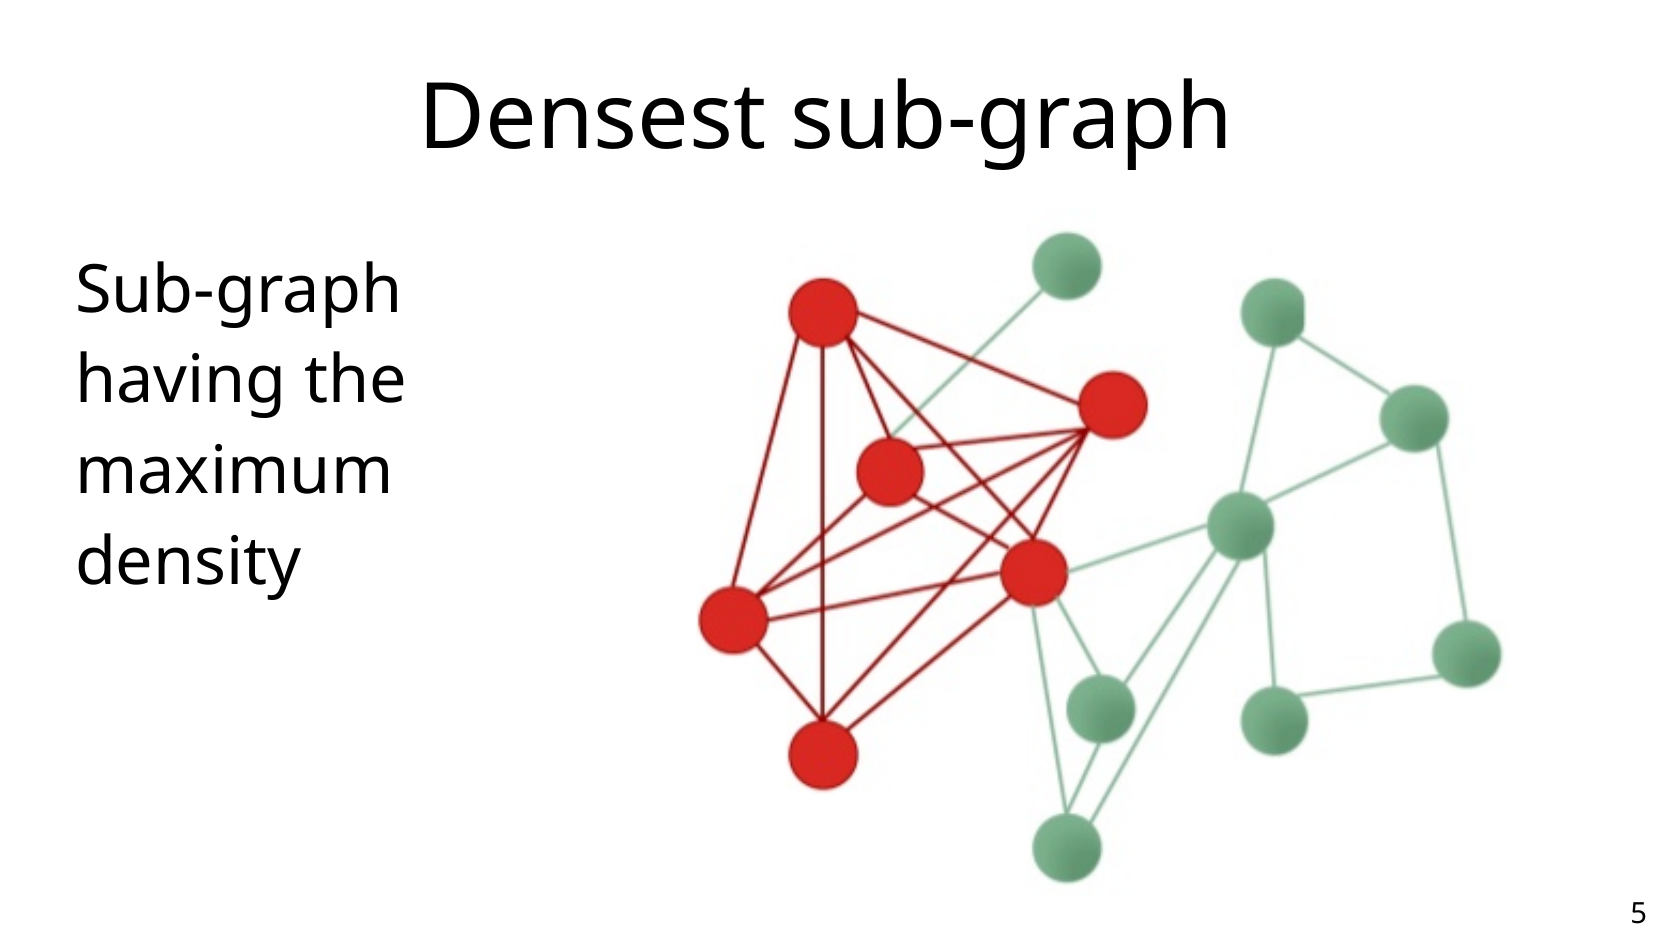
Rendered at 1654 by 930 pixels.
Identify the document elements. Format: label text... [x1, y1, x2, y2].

picture [696, 185, 1559, 905]
title Densest sub-graph [82, 1, 1571, 225]
list Sub-graph having the maximum density [75, 240, 548, 871]
